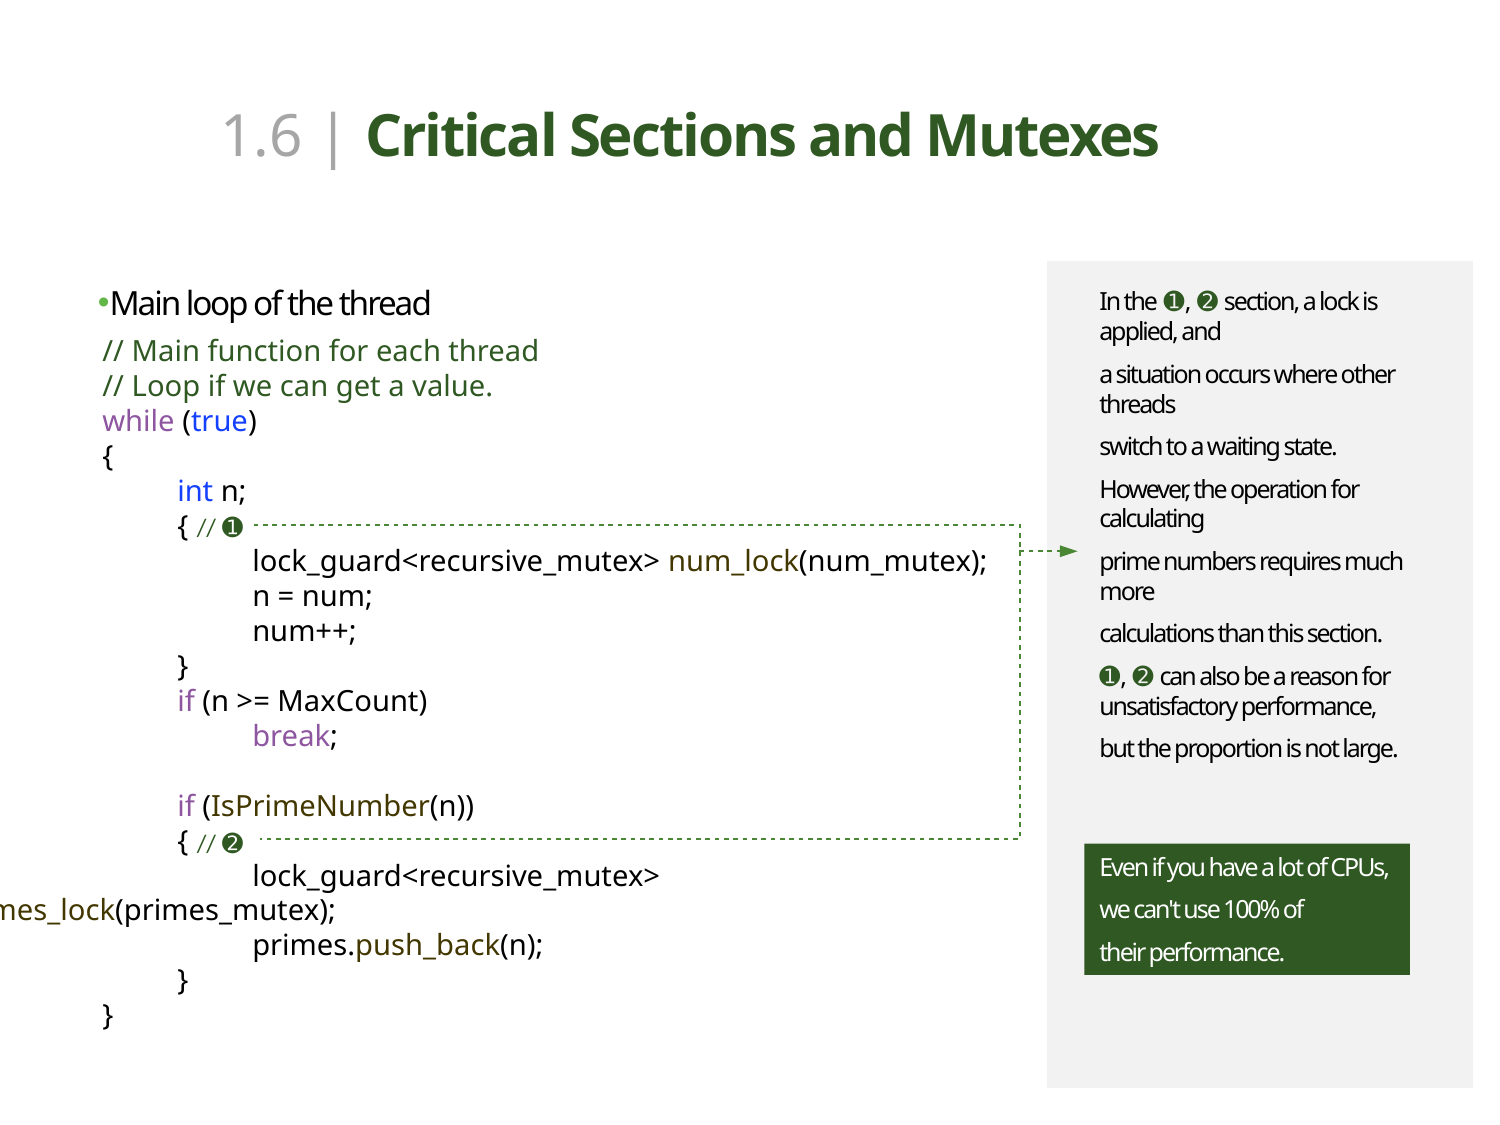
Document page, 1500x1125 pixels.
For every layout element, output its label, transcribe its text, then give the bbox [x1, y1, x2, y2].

text_box [1047, 261, 1473, 1088]
text_box 1.6 | Critical Sections and Mutexes [165, 89, 1216, 176]
text_box Main loop of the thread [82, 255, 1424, 325]
text_box // Main function for each thread // Loop if we can get a value. while (true) { int n; { lock_guard<recursive_mutex> num_lock(num_mutex); n = num; num++; } if (n >= MaxCount) break; if (IsPrimeNumber(n)) { lock_guard<recursive_mutex> primes_lock(primes_mutex); primes.push_back(n); } } [0, 325, 1047, 1039]
text_box Even if you have a lot of CPUs, we can't use 100% of their performance. [1084, 843, 1409, 975]
text_box // ➋ [182, 820, 258, 865]
text_box In the ➊, ➋ section, a lock is applied, and a situation occurs where other threads switch to a waiting state. However, the operation for calculating prime numbers requires much more calculations than this section. ➊, ➋ can also be a reason for unsatisfactory performance, but the proportion is not large. [1084, 278, 1465, 746]
text_box // ➊ [182, 504, 258, 549]
